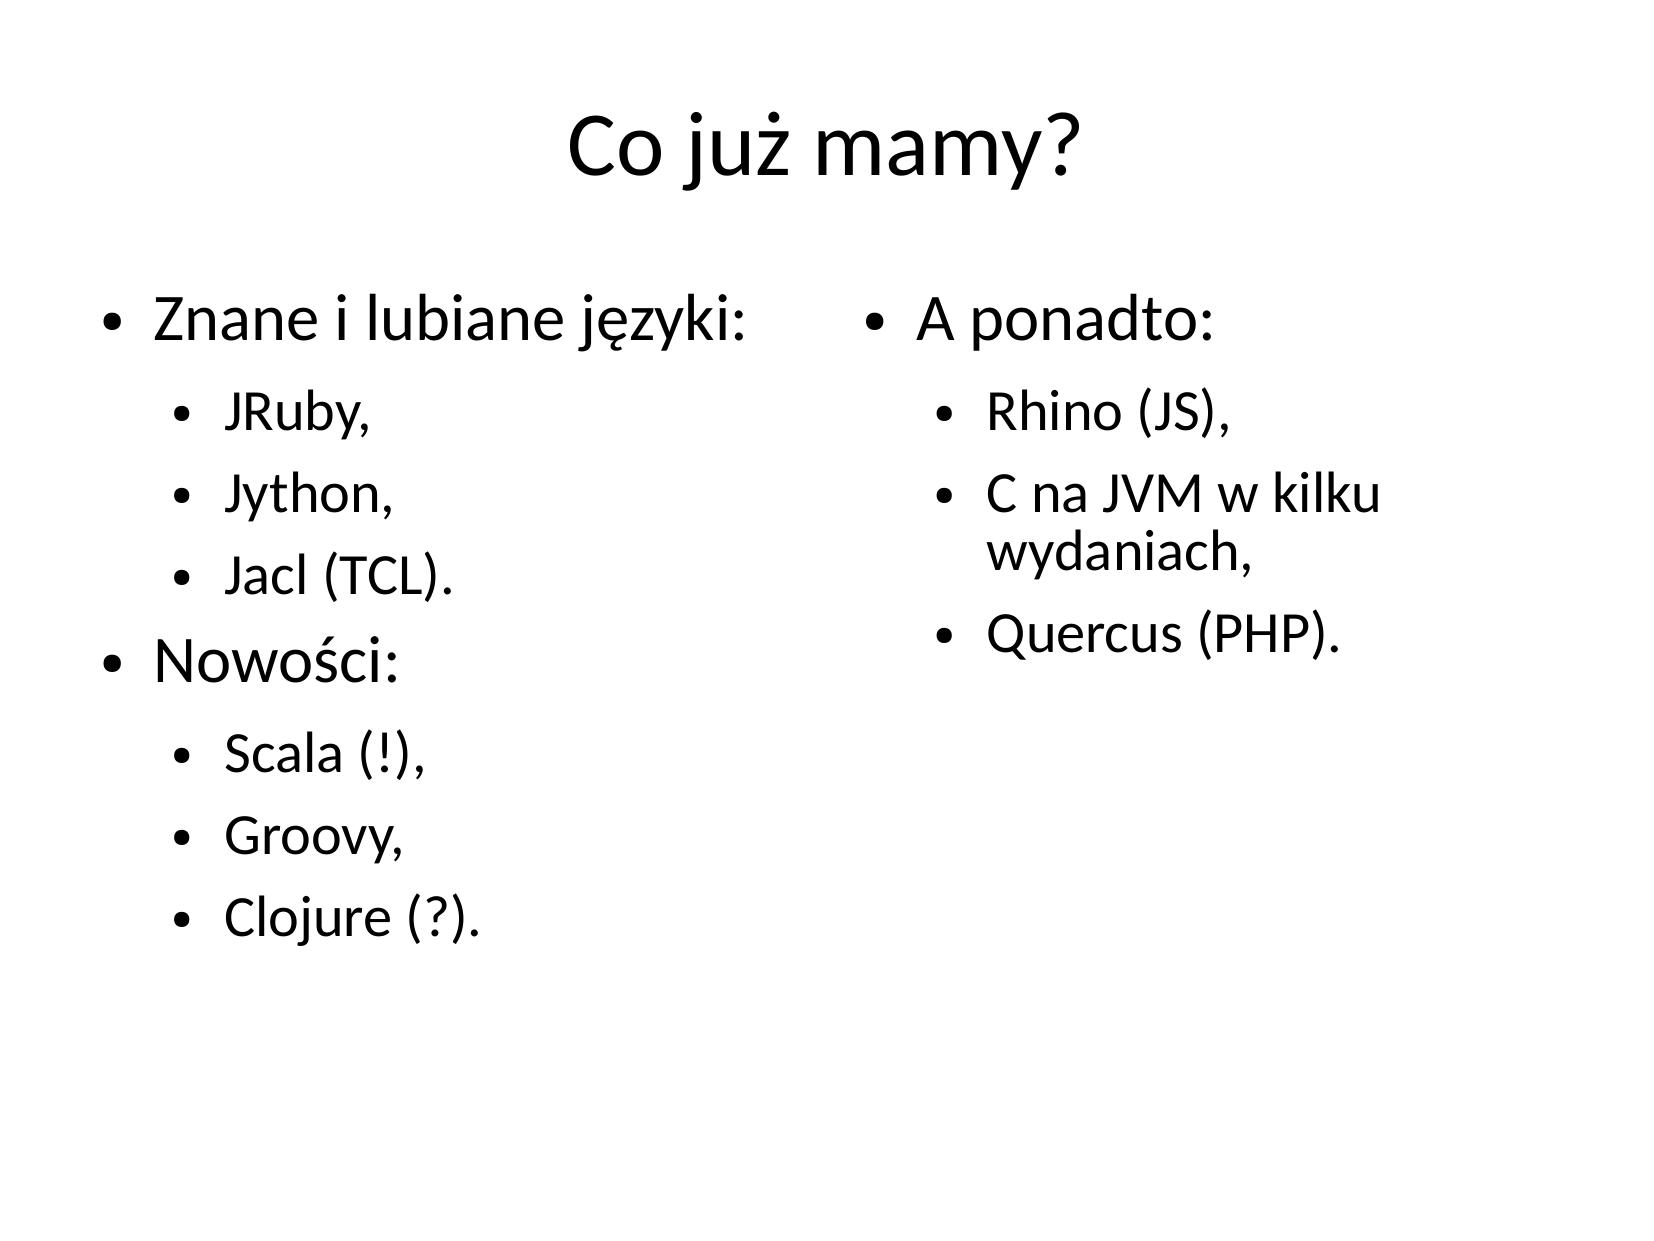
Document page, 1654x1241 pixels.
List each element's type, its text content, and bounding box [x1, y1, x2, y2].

list A ponadto: Rhino (JS), C na JVM w kilku wydaniach, Quercus (PHP). [845, 290, 1572, 1094]
title Co już mamy? [82, 49, 1571, 257]
list Znane i lubiane języki: JRuby, Jython, Jacl (TCL). Nowości: Scala (!), Groovy, Clojure (?). [82, 290, 809, 1109]
